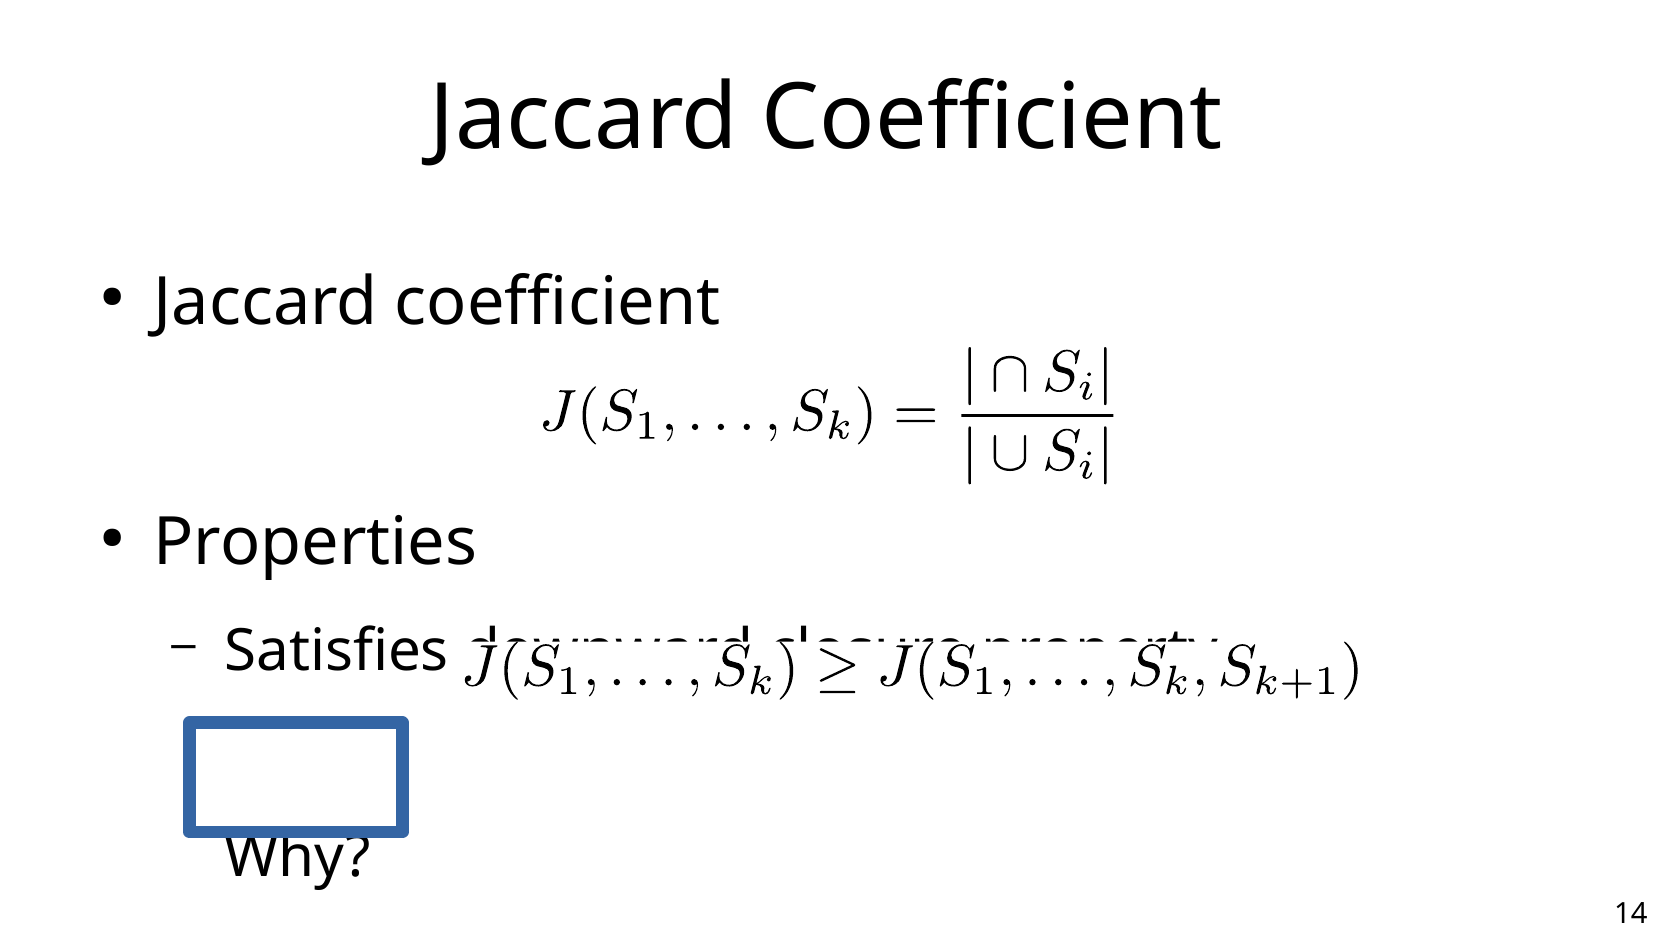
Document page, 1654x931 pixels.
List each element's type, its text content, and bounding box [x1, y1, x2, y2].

text_box [460, 641, 1364, 700]
text_box [538, 347, 1114, 485]
list Jaccard coefficient Properties Satisfies downward closure property Why? [82, 253, 1571, 901]
title Jaccard Coefficient [82, 1, 1571, 226]
